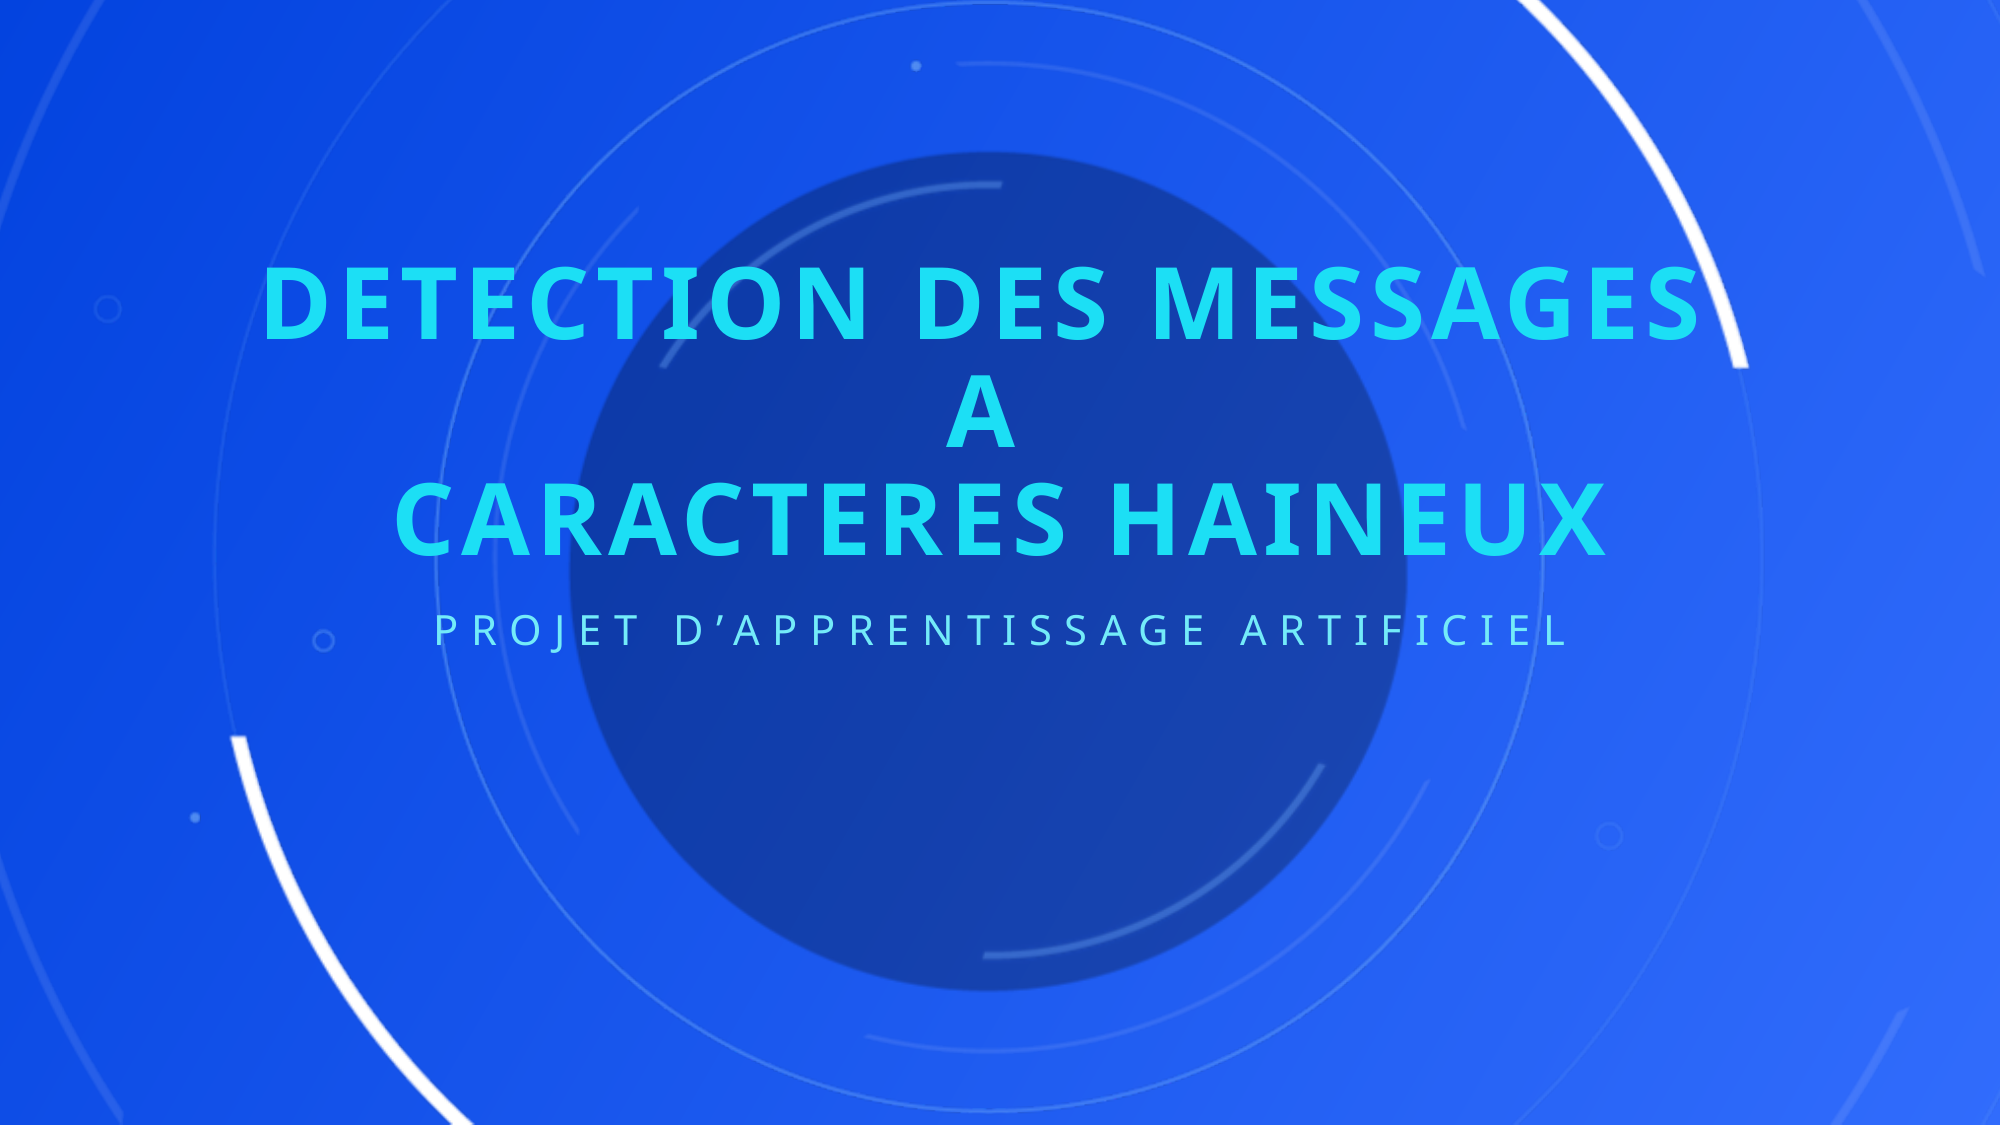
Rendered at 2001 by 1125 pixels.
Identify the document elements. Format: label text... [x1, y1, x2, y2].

subtitle Projet d’apprentissage artificiel [0, 602, 2000, 1025]
title DETECTION DES MESSAGES A CARACTERES HAINEUX [0, 50, 2000, 578]
